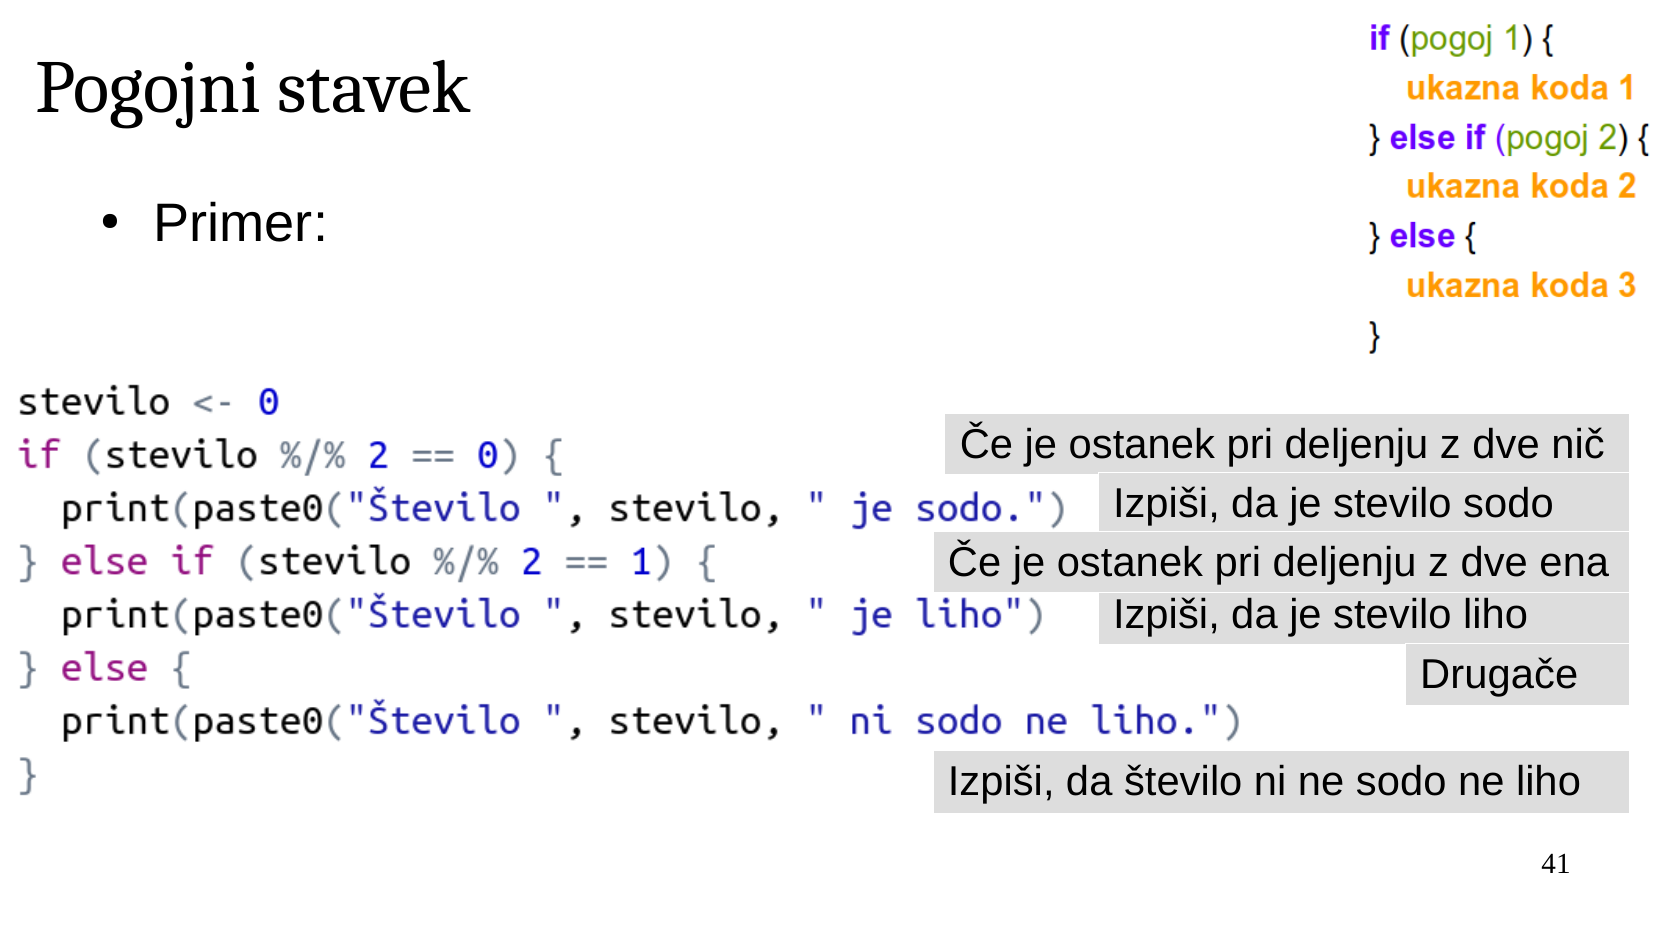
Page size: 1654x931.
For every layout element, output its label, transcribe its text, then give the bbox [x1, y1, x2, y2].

text_box Če je ostanek pri deljenju z dve nič [944, 413, 1630, 475]
text_box Izpiši, da je stevilo sodo [1098, 472, 1630, 531]
picture [1346, 0, 1654, 356]
text_box Drugače [1405, 643, 1630, 706]
text_box Če je ostanek pri deljenju z dve ena [933, 531, 1630, 593]
text_box Izpiši, da je stevilo liho [1098, 593, 1630, 645]
picture [11, 354, 1250, 839]
title Pogojni stavek [35, 21, 1346, 154]
list Primer: [82, 192, 1571, 827]
text_box Izpiši, da število ni ne sodo ne liho [933, 750, 1630, 814]
